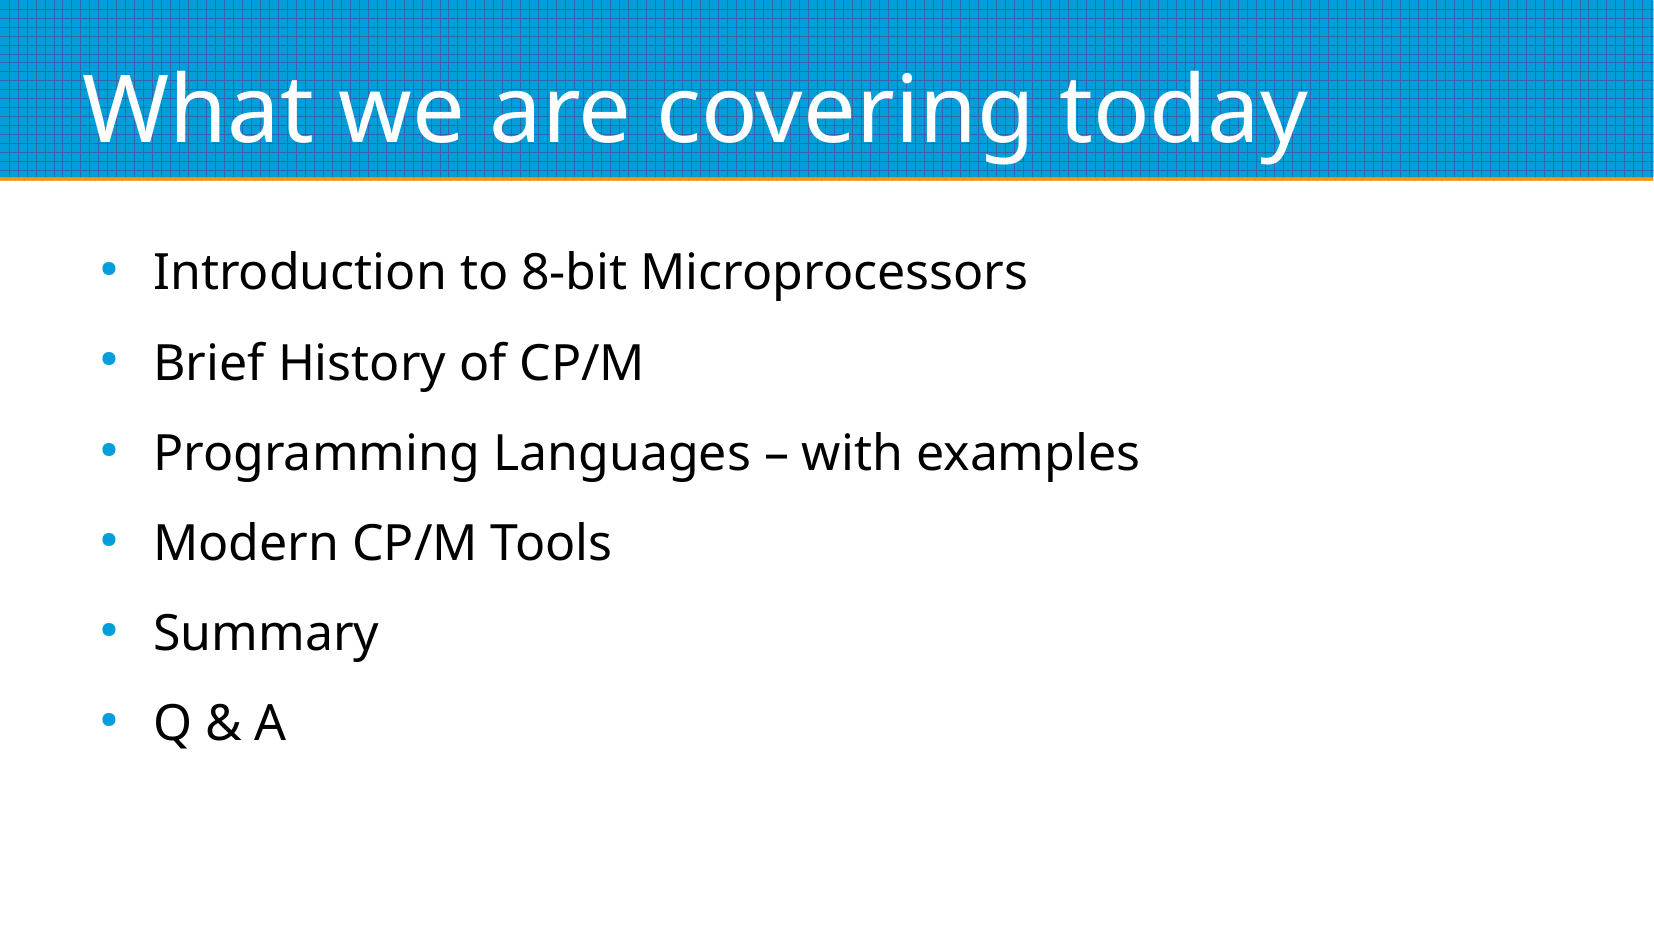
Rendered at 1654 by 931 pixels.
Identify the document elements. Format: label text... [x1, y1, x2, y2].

title What we are covering today [82, 14, 1571, 171]
list Introduction to 8-bit Microprocessors Brief History of CP/M Programming Languages – with examples Modern CP/M Tools Summary Q & A [82, 236, 1563, 811]
